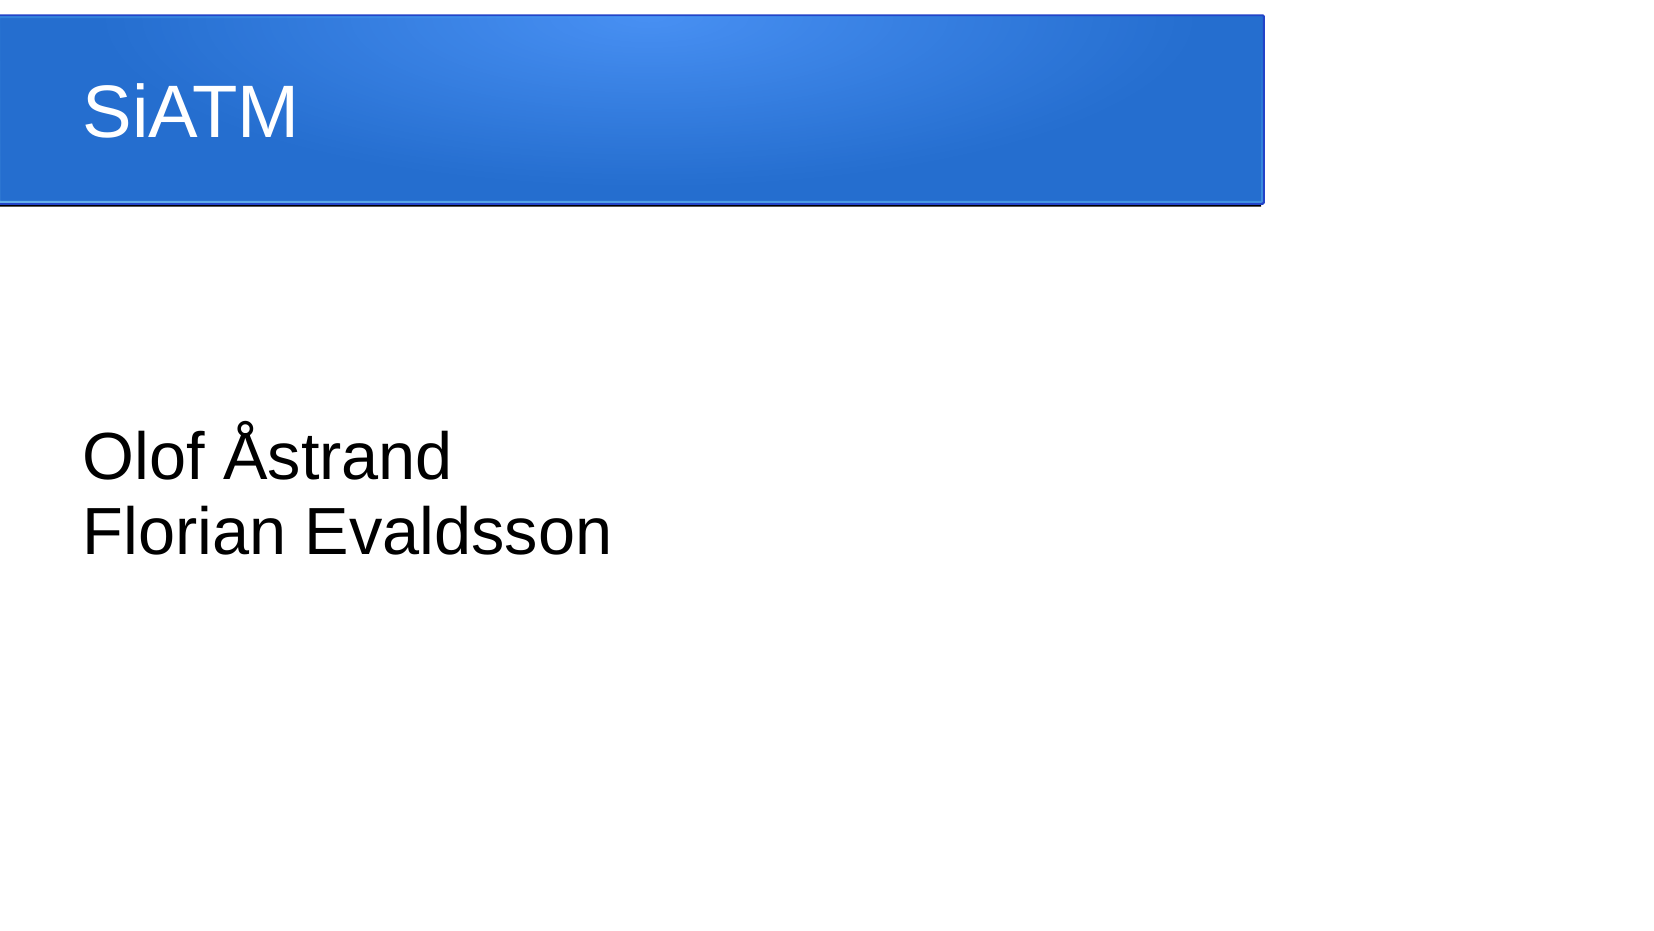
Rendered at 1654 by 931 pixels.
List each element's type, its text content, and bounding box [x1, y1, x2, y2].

subtitle Olof Åstrand Florian Evaldsson [82, 224, 1571, 764]
title SiATM [82, 35, 1235, 189]
